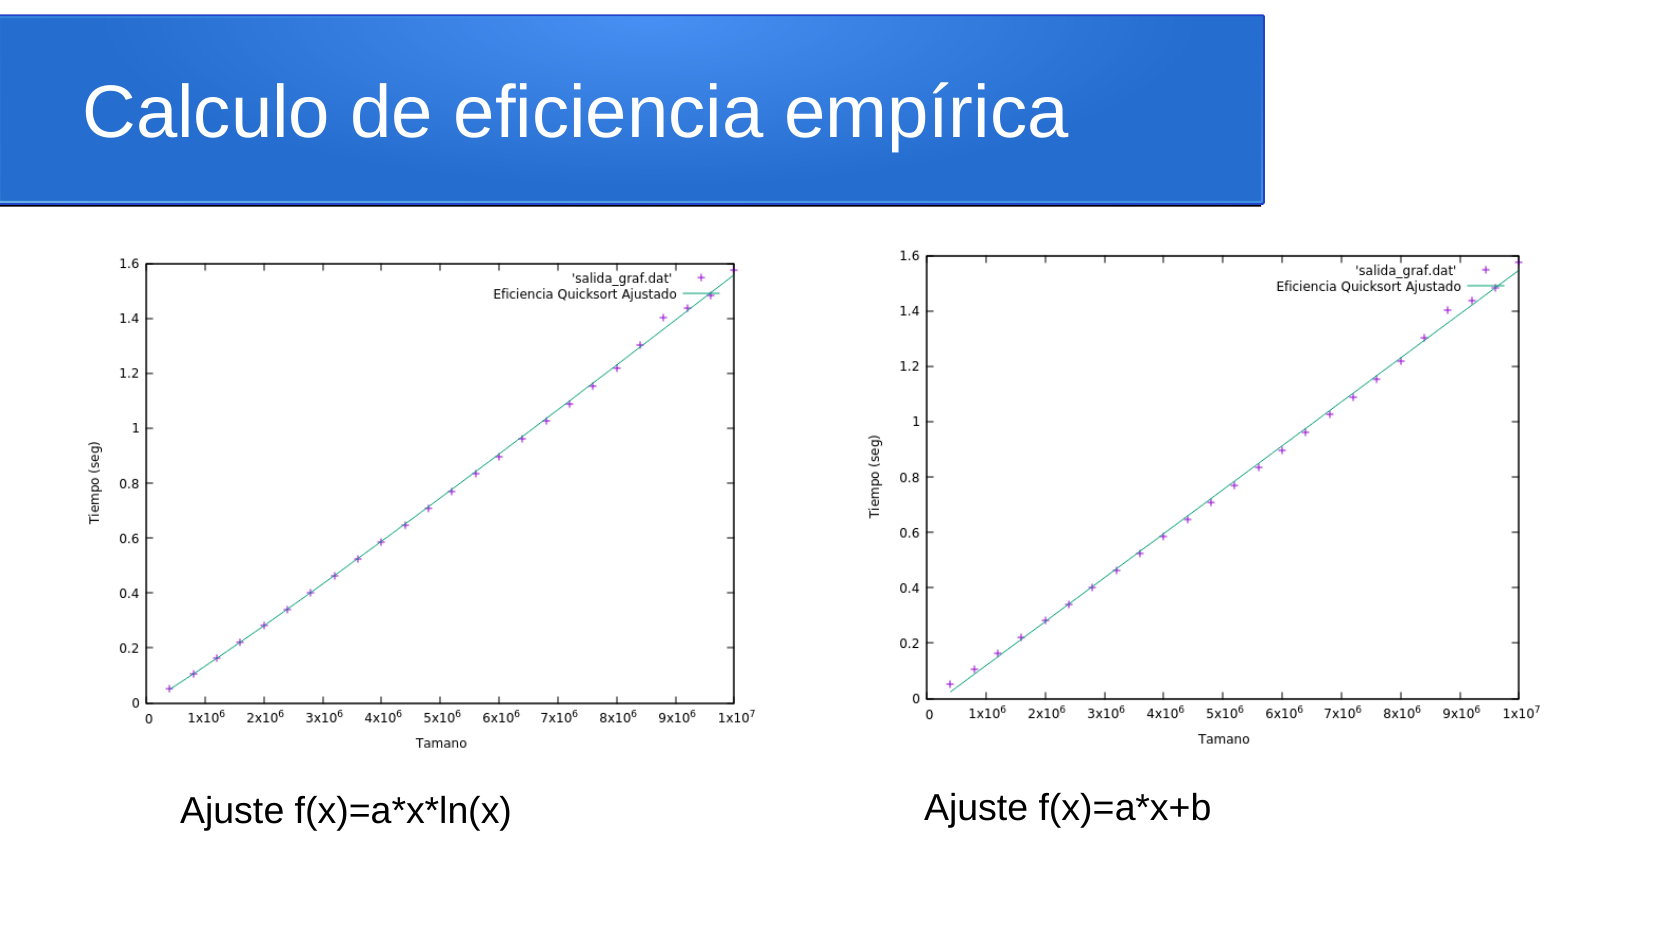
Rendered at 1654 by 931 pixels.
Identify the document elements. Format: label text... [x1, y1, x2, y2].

picture [862, 239, 1541, 749]
title Calculo de eficiencia empírica [82, 35, 1235, 189]
picture [82, 247, 756, 753]
text_box Ajuste f(x)=a*x*ln(x) [165, 781, 756, 839]
text_box Ajuste f(x)=a*x+b [909, 779, 1477, 837]
